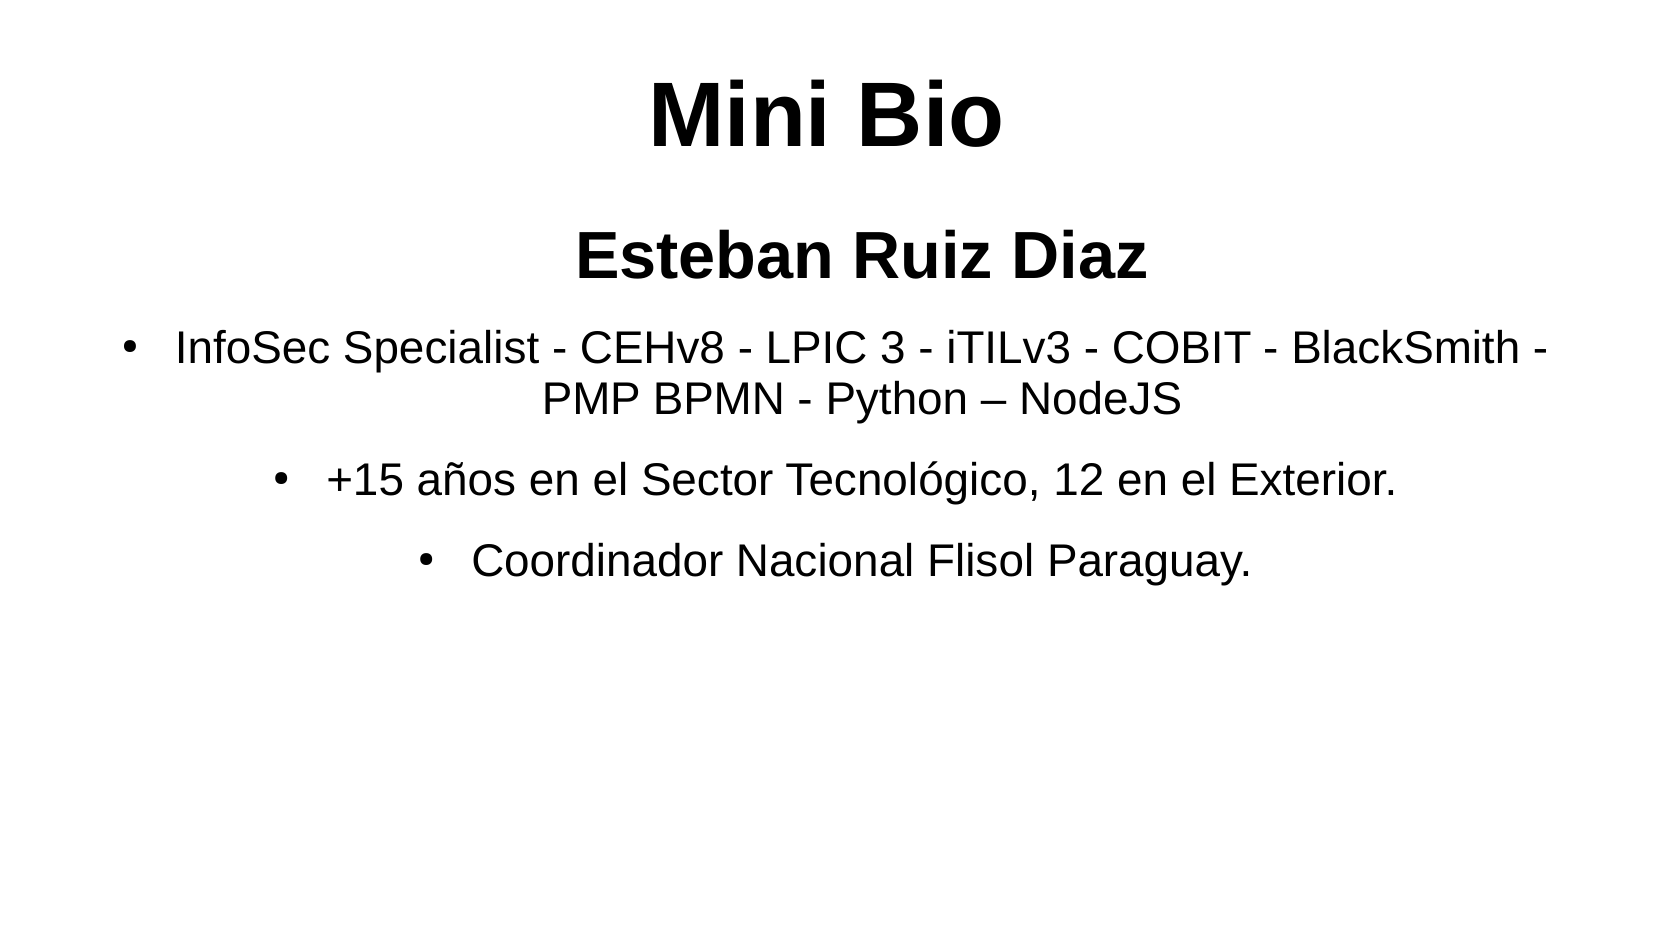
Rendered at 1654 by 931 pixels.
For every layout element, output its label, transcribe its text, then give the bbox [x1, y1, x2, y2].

list Esteban Ruiz Diaz InfoSec Specialist - CEHv8 - LPIC 3 - iTILv3 - COBIT - BlackSmith - PMP BPMN - Python – NodeJS +15 años en el Sector Tecnológico, 12 en el Exterior. Coordinador Nacional Flisol Paraguay. [82, 217, 1571, 758]
title Mini Bio [82, 37, 1571, 193]
